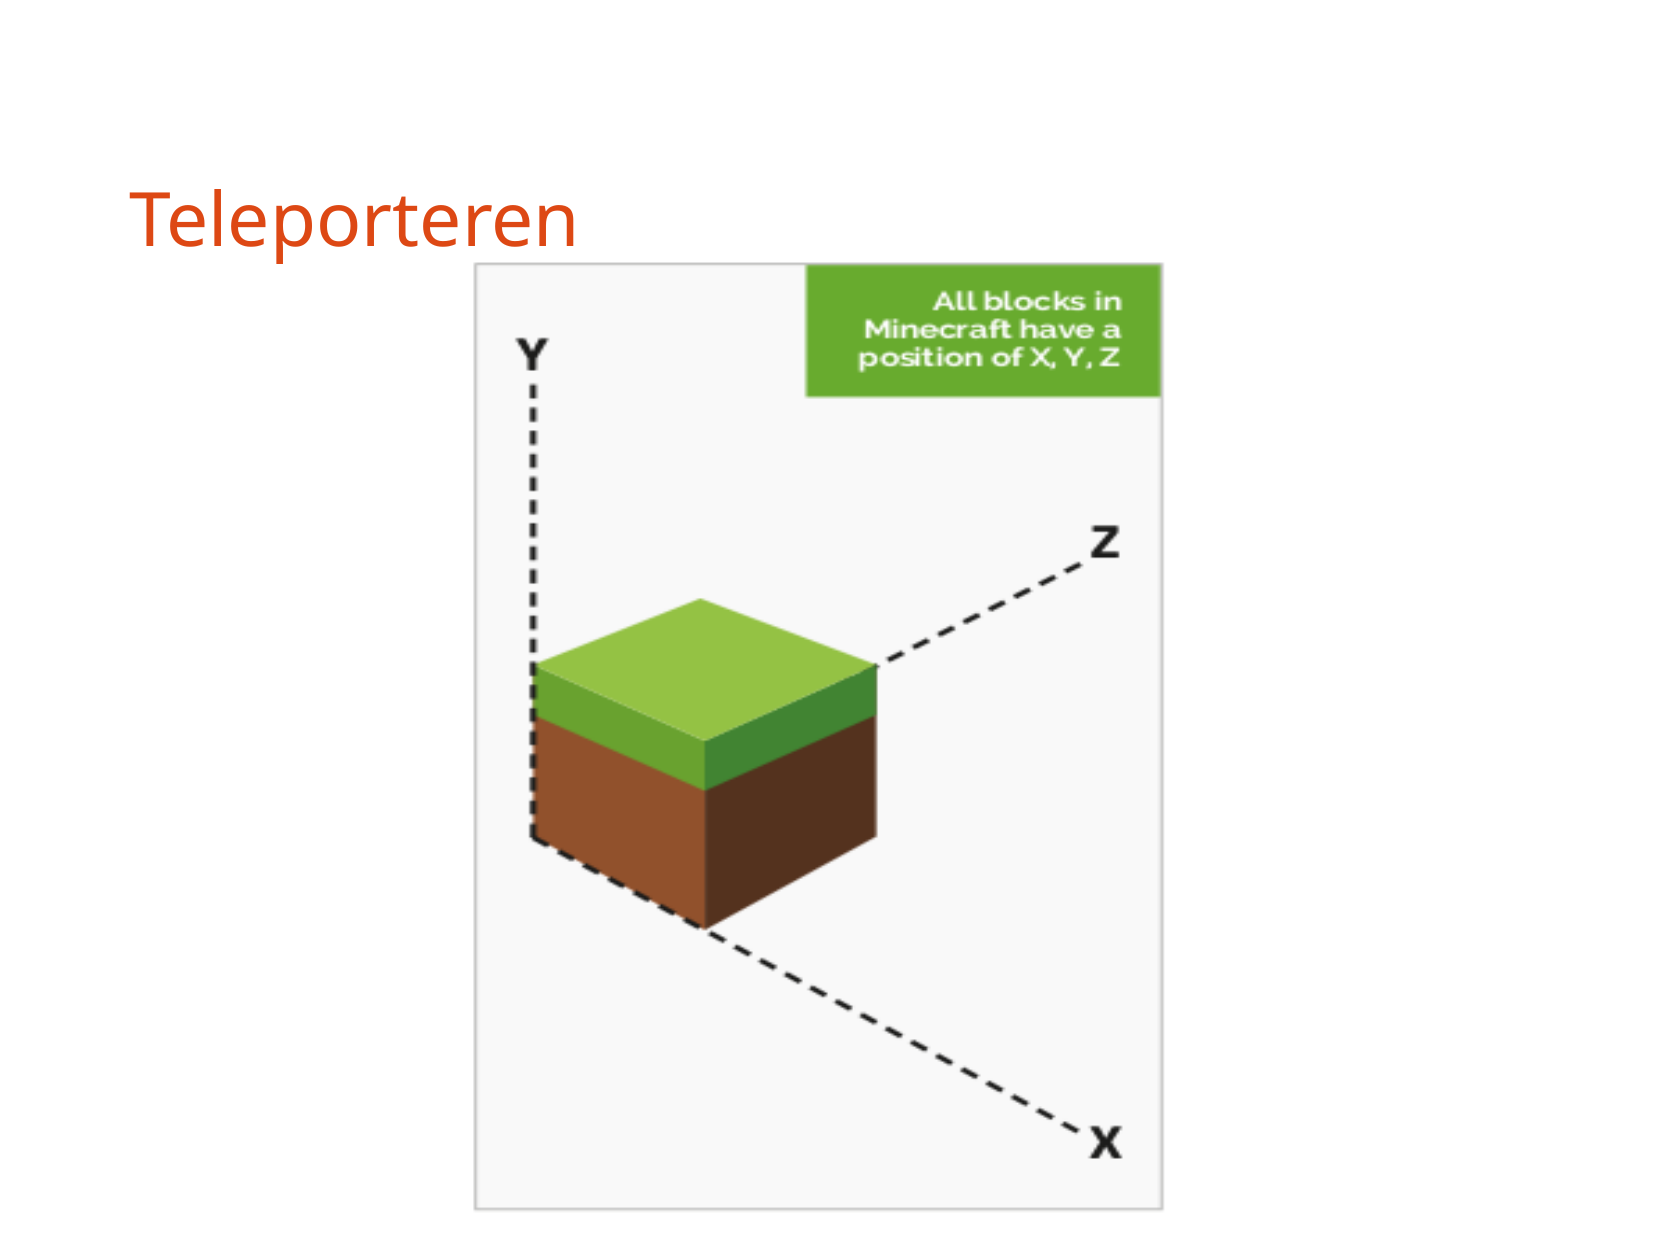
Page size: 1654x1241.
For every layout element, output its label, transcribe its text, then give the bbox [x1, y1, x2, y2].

picture [472, 259, 1170, 1217]
title Teleporteren [129, 153, 1518, 281]
